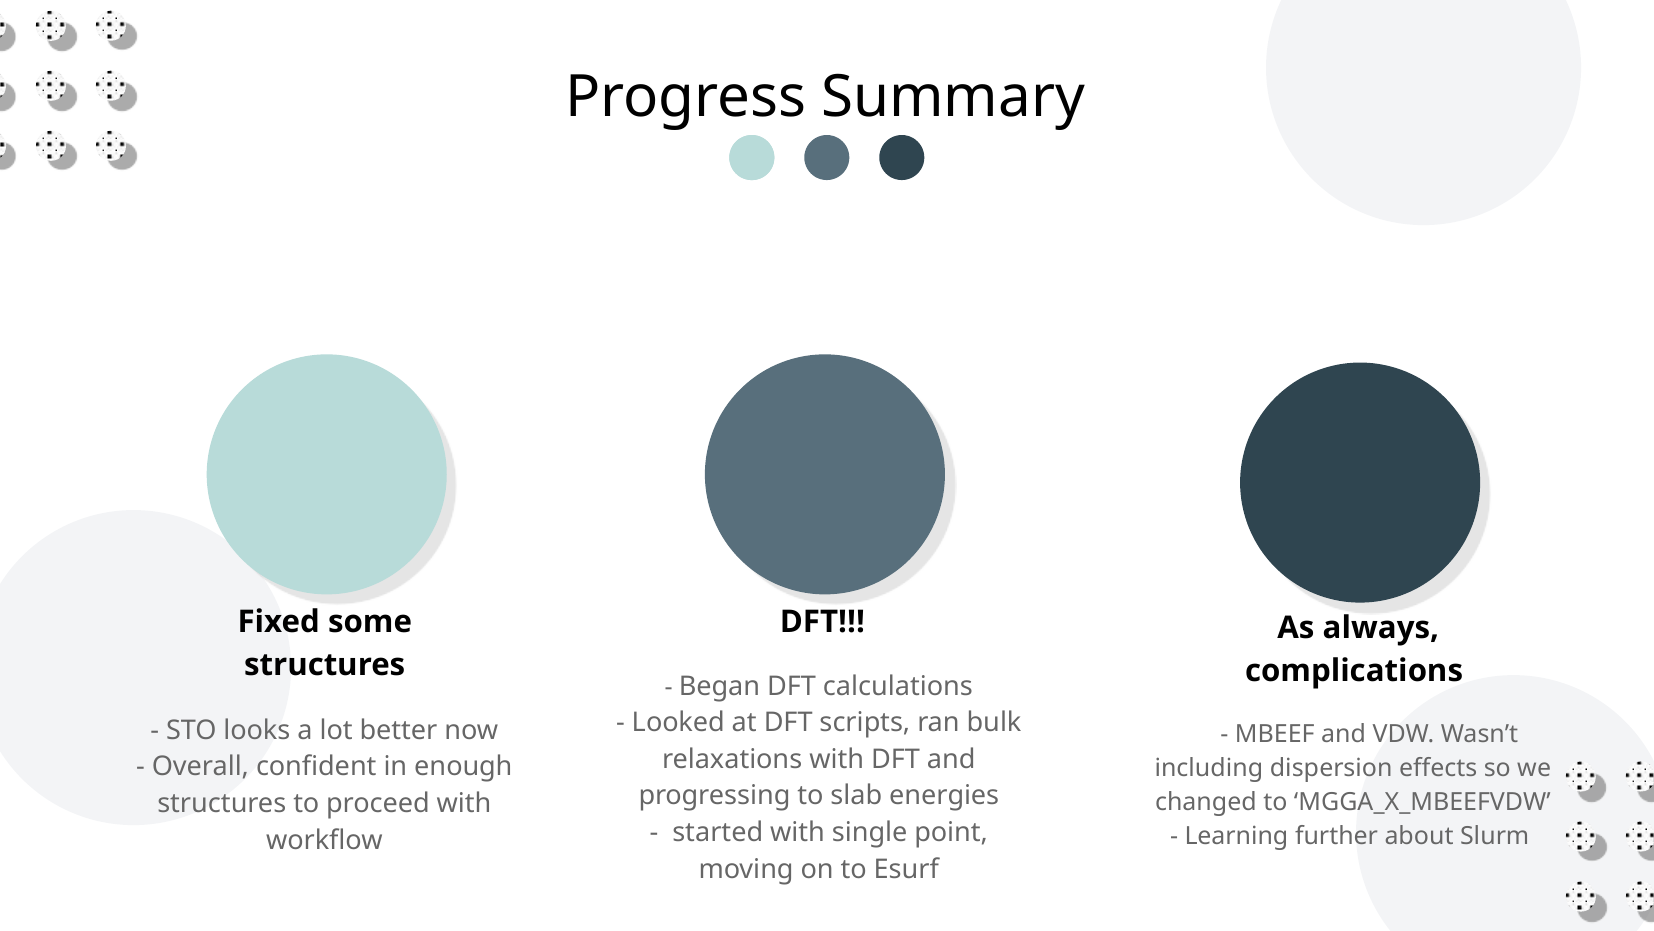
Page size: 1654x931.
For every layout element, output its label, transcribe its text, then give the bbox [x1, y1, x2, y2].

text_box Progress Summary [420, 46, 1231, 141]
text_box As always, complications [1210, 597, 1506, 715]
text_box [804, 135, 850, 181]
picture [0, 73, 6, 98]
picture [1625, 761, 1654, 792]
text_box DFT!!! [679, 591, 975, 709]
picture [95, 130, 127, 161]
picture [95, 10, 126, 41]
picture [1585, 822, 1596, 851]
picture [1585, 762, 1596, 791]
picture [0, 13, 6, 38]
text_box - STO looks a lot better now - Overall, confident in enough structures to proceed with workflow [88, 703, 561, 931]
picture [35, 10, 66, 41]
text_box [206, 354, 447, 595]
text_box Fixed some structures [177, 591, 473, 703]
picture [35, 70, 66, 101]
picture [0, 133, 7, 158]
text_box - Began DFT calculations - Looked at DFT scripts, ran bulk relaxations with DFT and progressing to slab energies - started with single point, moving on to Esurf [590, 658, 1047, 931]
picture [35, 130, 67, 161]
text_box [879, 135, 925, 181]
text_box [1240, 362, 1481, 597]
text_box [729, 135, 775, 181]
text_box - MBEEF and VDW. Wasn’t including dispersion effects so we changed to ‘MGGA_X_MBEEFVDW’ - Learning further about Slurm [1122, 708, 1585, 931]
picture [95, 70, 126, 101]
picture [1625, 881, 1654, 912]
picture [1625, 821, 1654, 852]
text_box [704, 354, 945, 591]
picture [1585, 882, 1596, 912]
